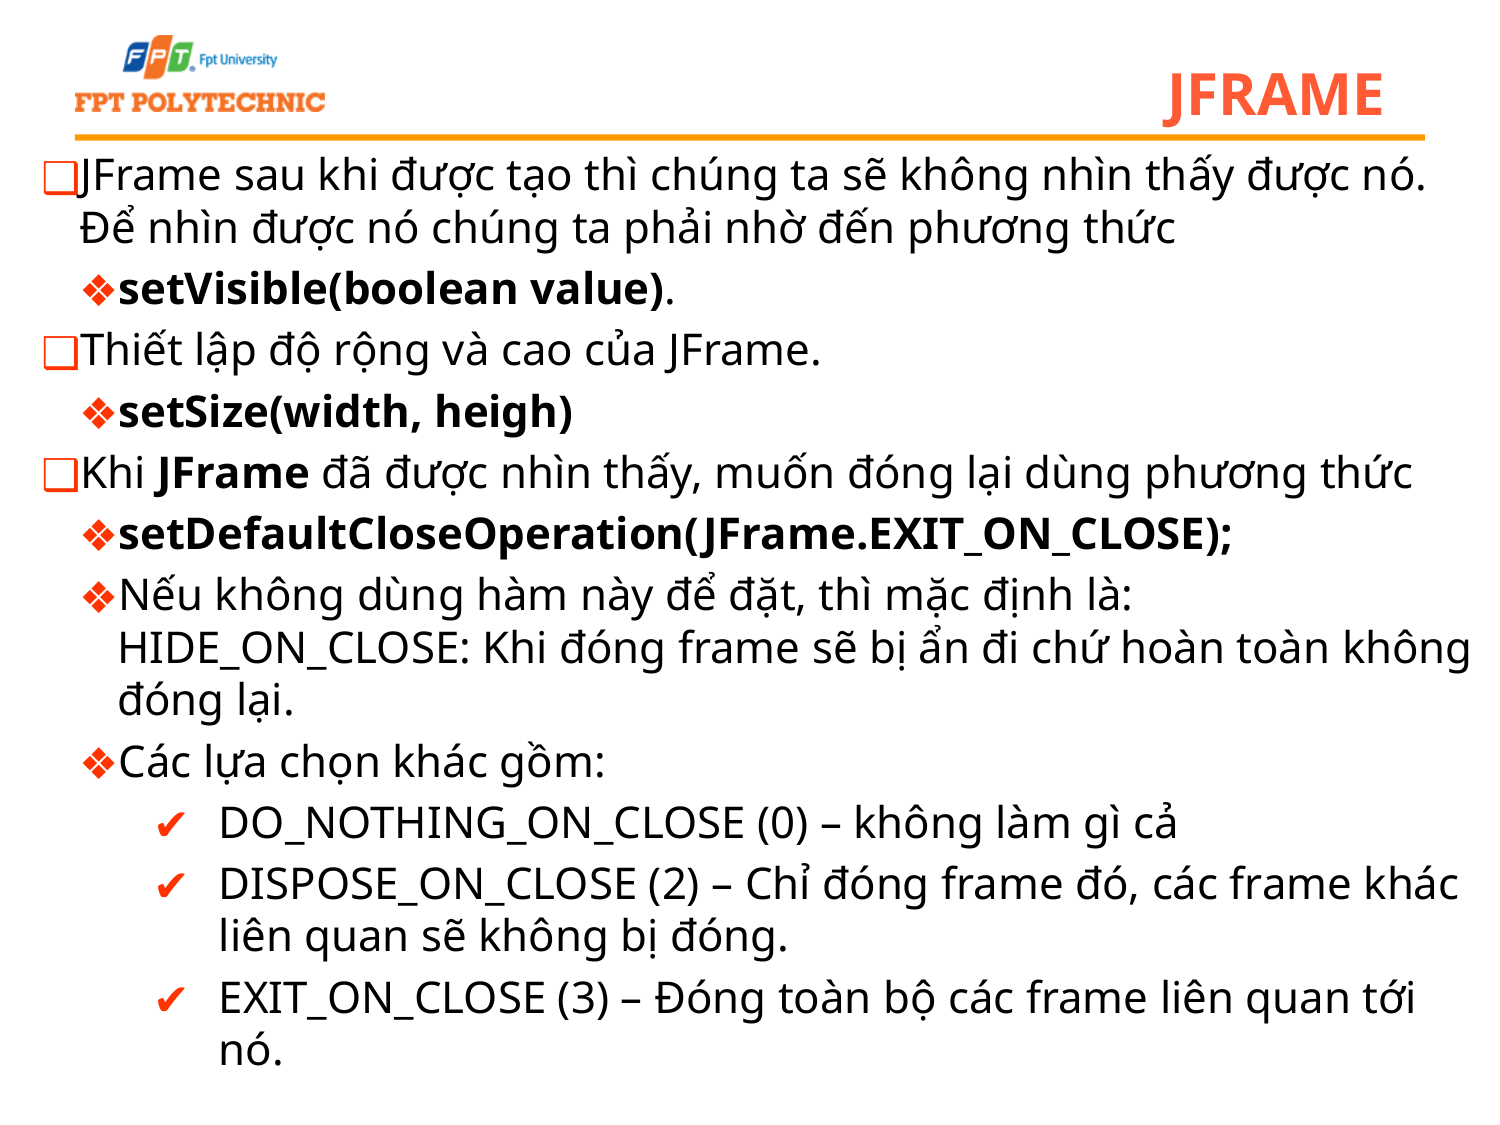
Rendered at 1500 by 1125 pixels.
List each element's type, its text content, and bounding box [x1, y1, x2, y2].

text_box JFrame sau khi được tạo thì chúng ta sẽ không nhìn thấy được nó. Để nhìn được nó chúng ta phải nhờ đến phương thức setVisible(boolean value). Thiết lập độ rộng và cao của JFrame. setSize(width, heigh) Khi JFrame đã được nhìn thấy, muốn đóng lại dùng phương thức setDefaultCloseOperation(JFrame.EXIT_ON_CLOSE); Nếu không dùng hàm này để đặt, thì mặc định là: HIDE_ON_CLOSE: Khi đóng frame sẽ bị ẩn đi chứ hoàn toàn không đóng lại. Các lựa chọn khác gồm: DO_NOTHING_ON_CLOSE (0) – không làm gì cả DISPOSE_ON_CLOSE (2) – Chỉ đóng frame đó, các frame khác liên quan sẽ không bị đóng. EXIT_ON_CLOSE (3) – Đóng toàn bộ các frame liên quan tới nó. [26, 139, 1500, 1102]
picture [75, 35, 325, 41]
text_box JFrame [49, 41, 1400, 143]
